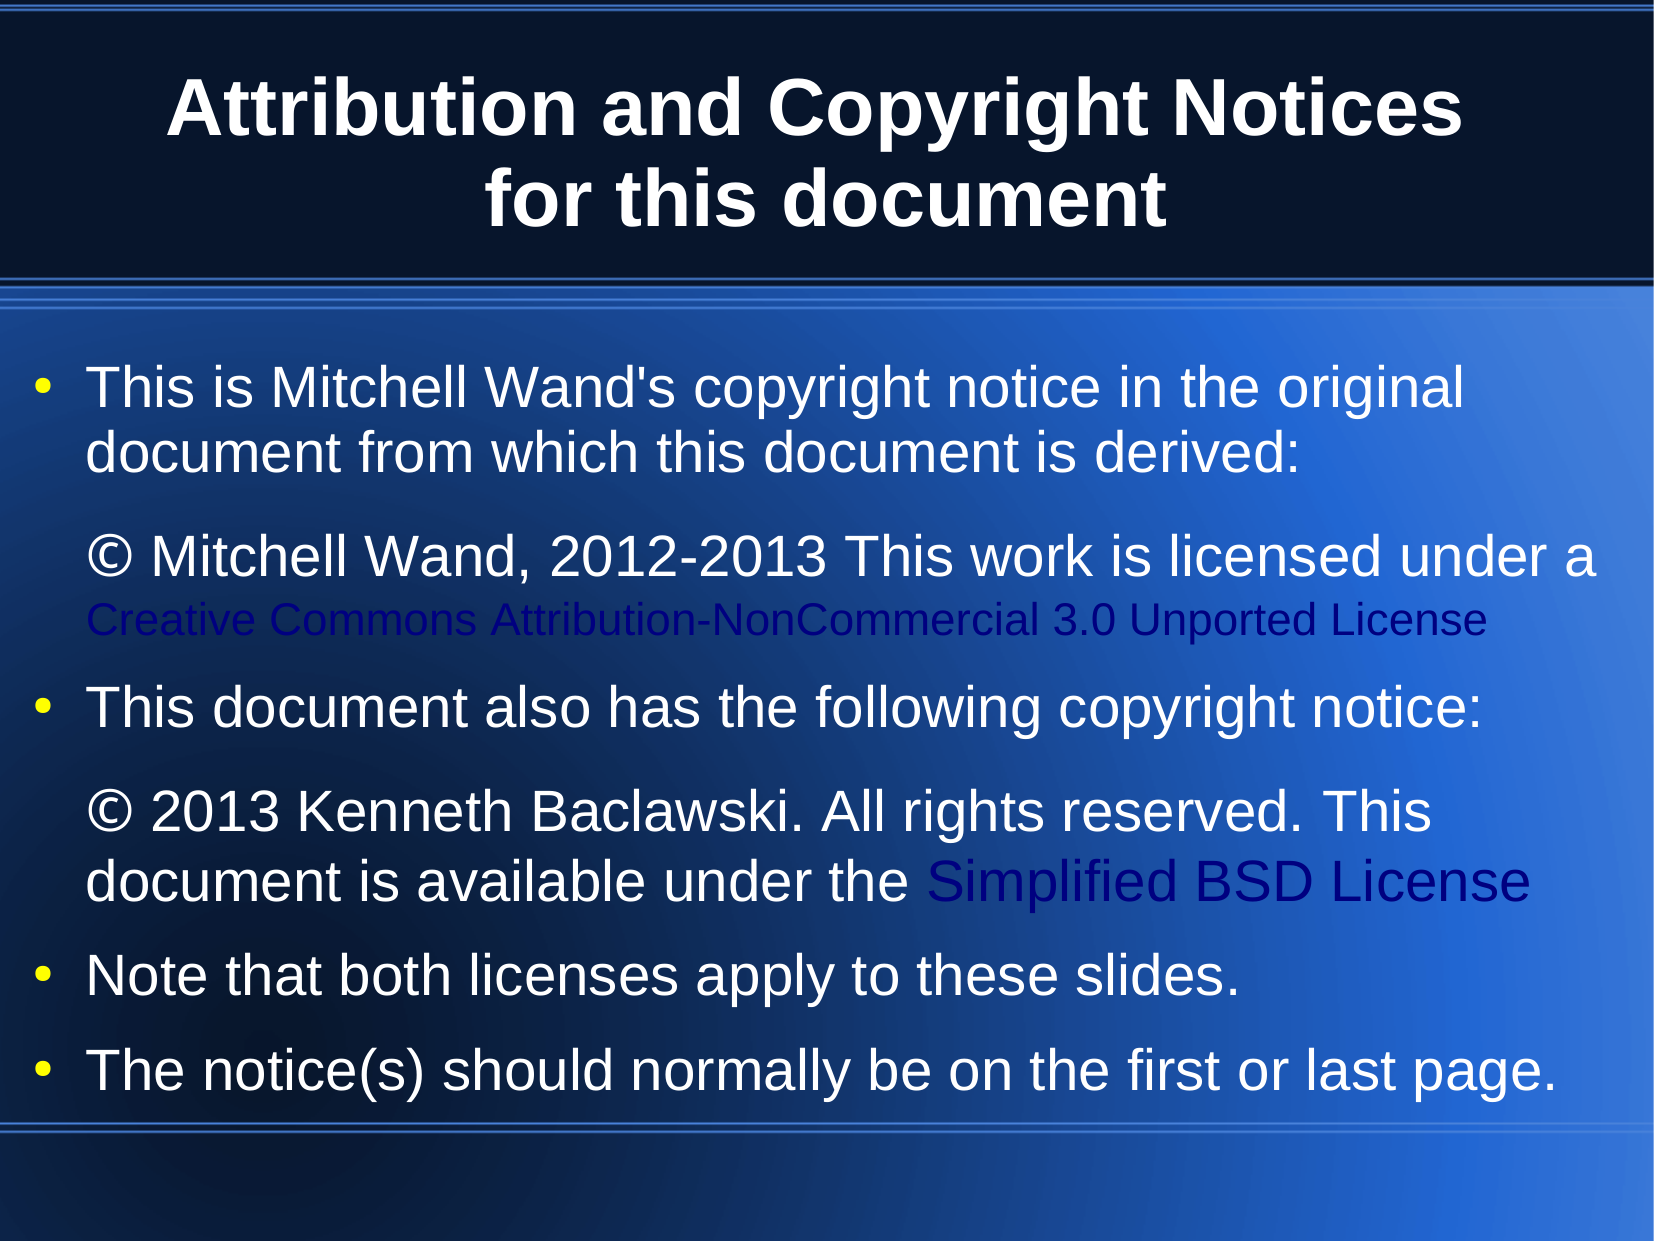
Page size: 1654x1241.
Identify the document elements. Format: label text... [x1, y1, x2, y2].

list This is Mitchell Wand's copyright notice in the original document from which this document is derived: © Mitchell Wand, 2012-2013 This work is licensed under a Creative Commons Attribution-NonCommercial 3.0 Unported License This document also has the following copyright notice: © 2013 Kenneth Baclawski. All rights reserved. This document is available under the Simplified BSD License Note that both licenses apply to these slides. The notice(s) should normally be on the first or last page. [15, 355, 1636, 1080]
title Attribution and Copyright Notices for this document [82, 49, 1571, 257]
picture [0, 0, 1654, 1241]
